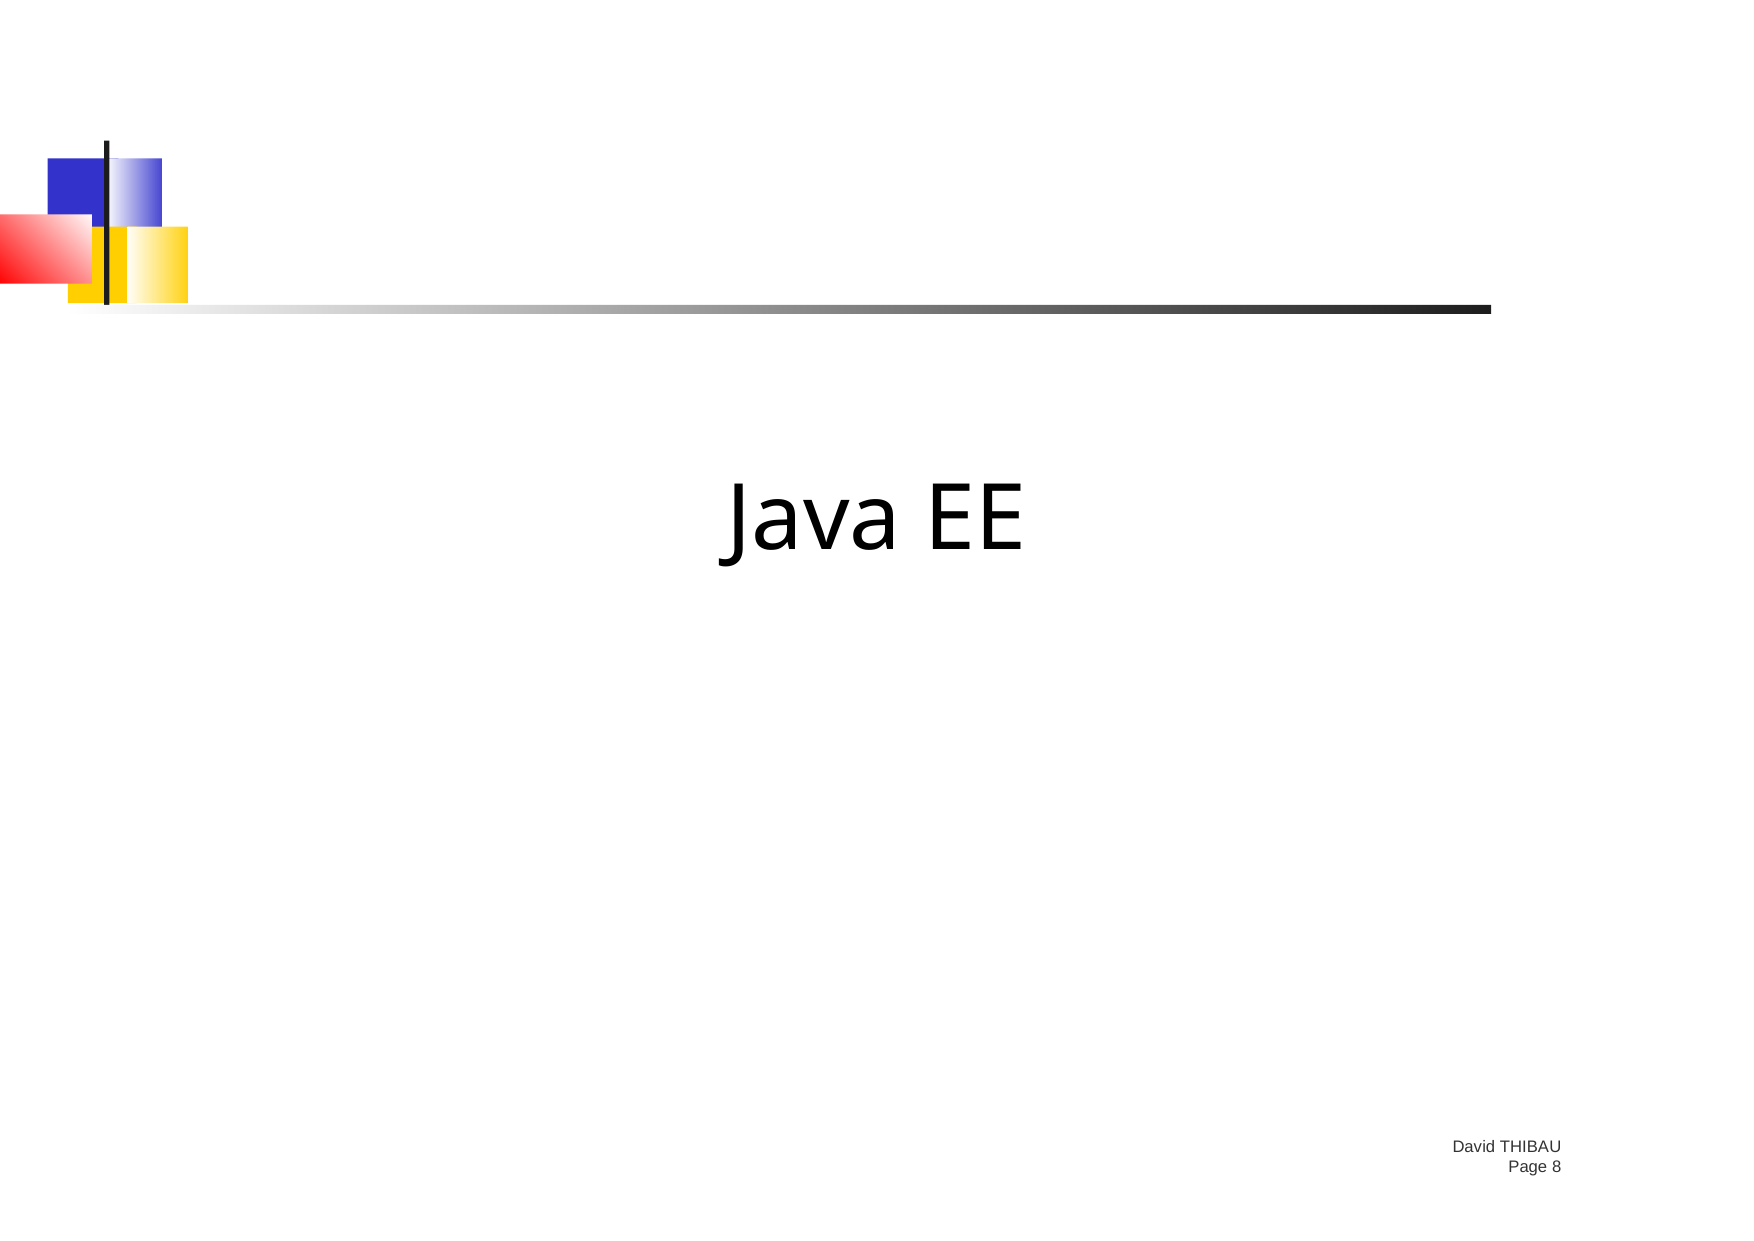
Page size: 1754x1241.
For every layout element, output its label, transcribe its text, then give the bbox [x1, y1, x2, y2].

title Java EE [131, 385, 1623, 652]
